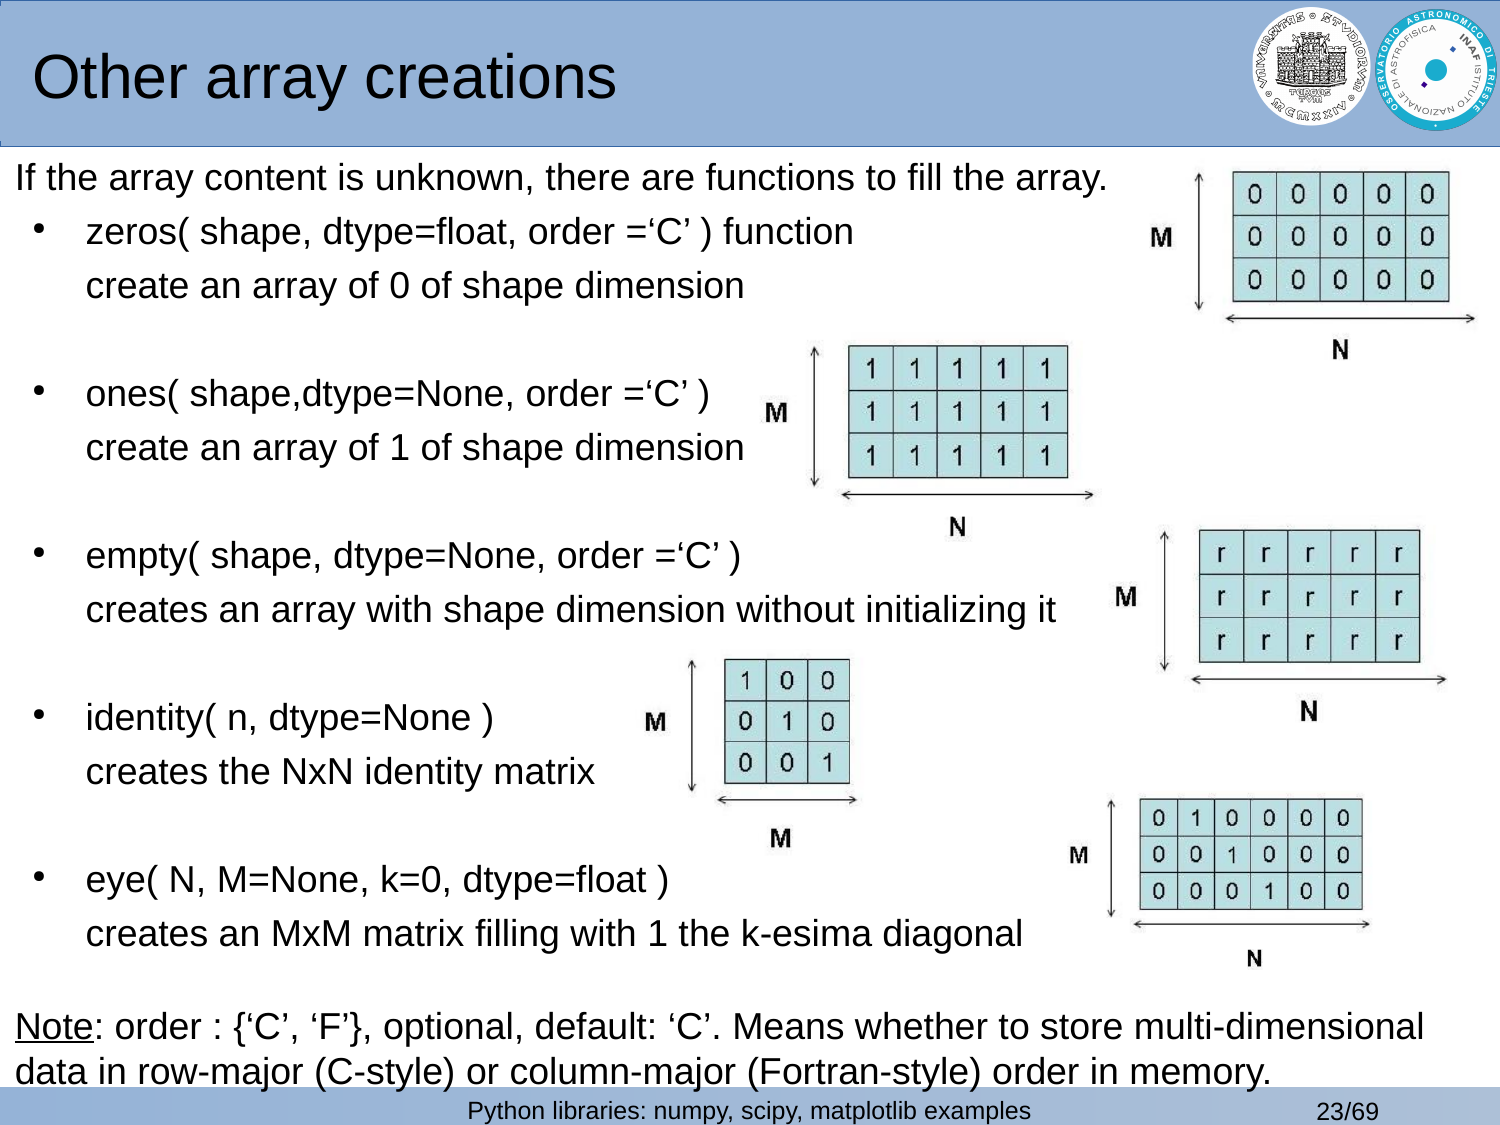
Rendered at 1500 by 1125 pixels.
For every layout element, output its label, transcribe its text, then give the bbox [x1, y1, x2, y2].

list If the array content is unknown, there are functions to fill the array. zeros( shape, dtype=float, order =‘C’ ) function create an array of 0 of shape dimension ones( shape,dtype=None, order =‘C’ ) create an array of 1 of shape dimension empty( shape, dtype=None, order =‘C’ ) creates an array with shape dimension without initializing it identity( n, dtype=None ) creates the NxN identity matrix eye( N, M=None, k=0, dtype=float ) creates an MxM matrix filling with 1 the k-esima diagonal Note: order : {‘C’, ‘F’}, optional, default: ‘C’. Means whether to store multi-dimensional data in row-major (C-style) or column-major (Fortran-style) order in memory. [0, 145, 1500, 1007]
picture [1053, 791, 1376, 970]
text_box Other array creations [0, 5, 1253, 141]
picture [754, 332, 1448, 723]
picture [1253, 0, 1500, 145]
picture [1136, 157, 1492, 365]
picture [624, 644, 871, 856]
